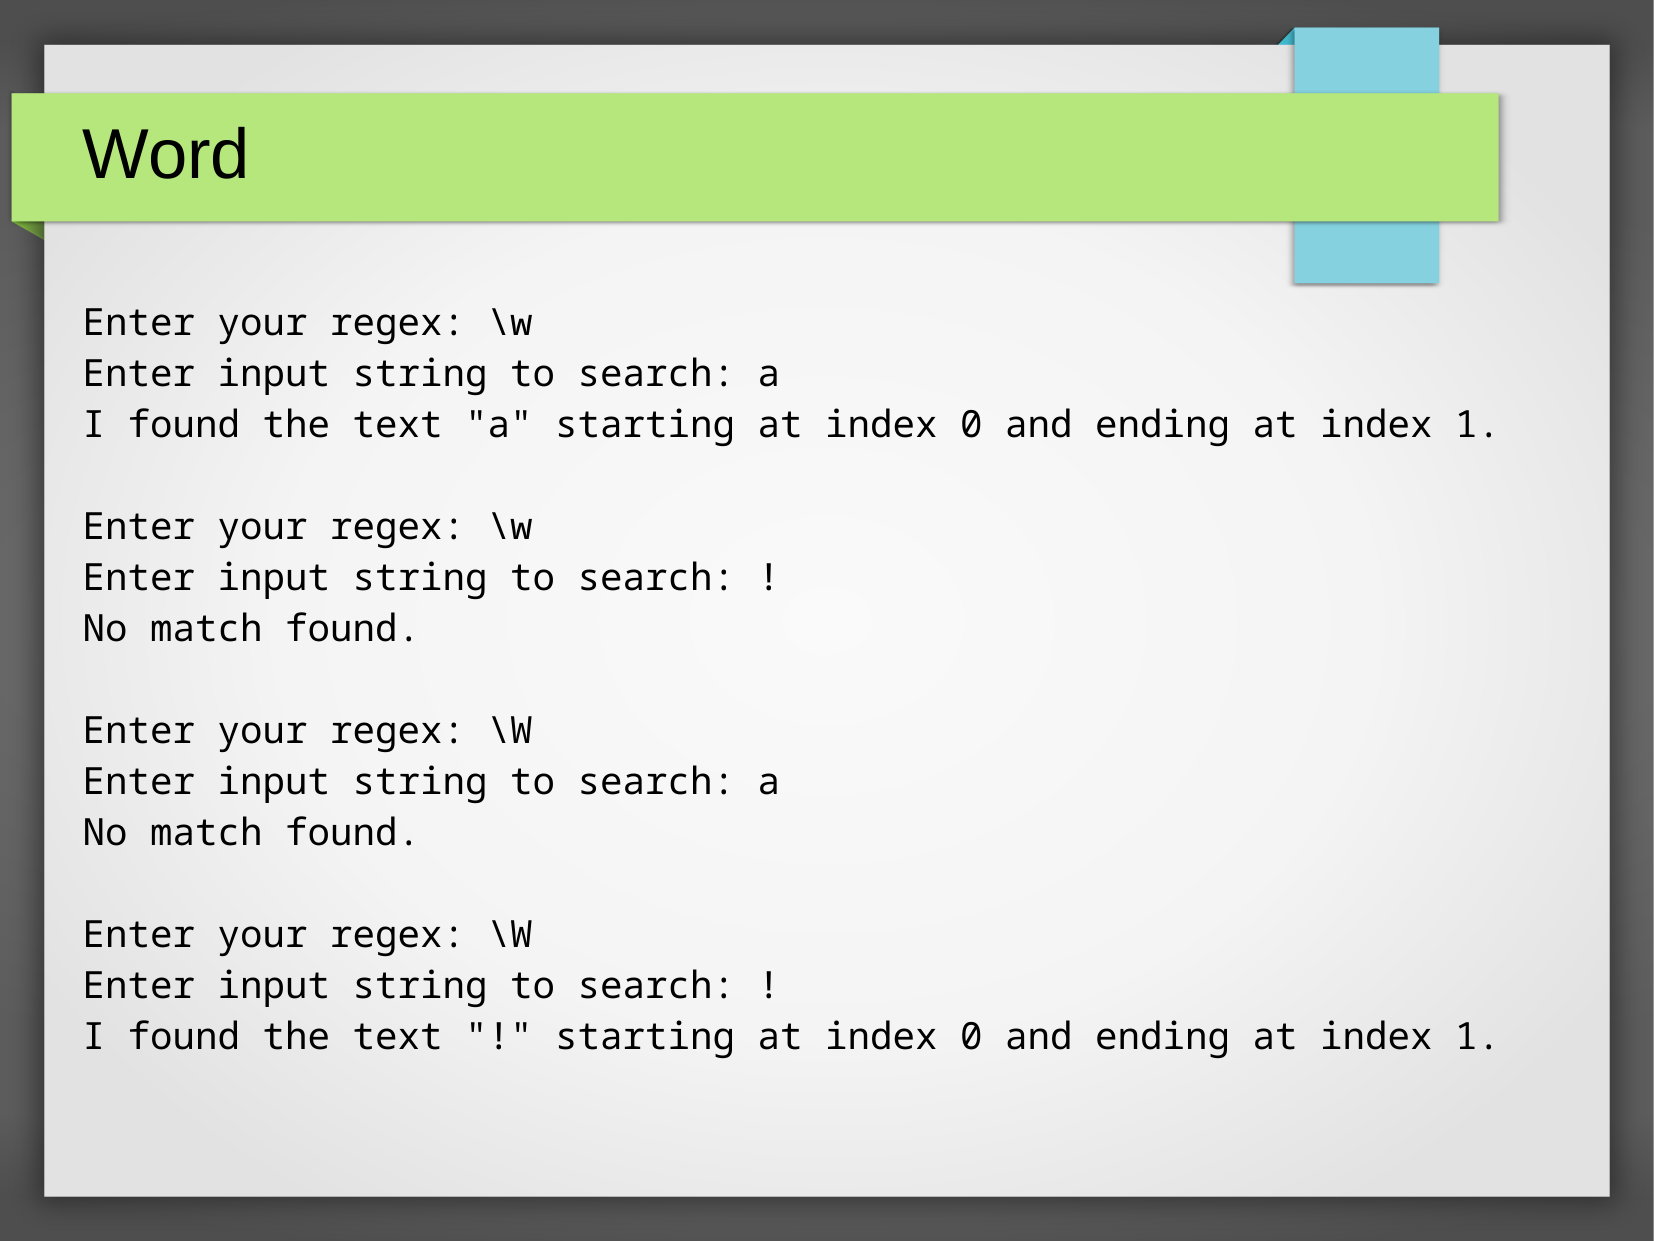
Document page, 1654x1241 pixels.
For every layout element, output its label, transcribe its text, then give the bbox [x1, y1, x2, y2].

picture [0, 0, 1654, 1241]
list Enter your regex: \w Enter input string to search: a I found the text "a" starting at index 0 and ending at index 1. Enter your regex: \w Enter input string to search: ! No match found. Enter your regex: \W Enter input string to search: a No match found. Enter your regex: \W Enter input string to search: ! I found the text "!" starting at index 0 and ending at index 1. [82, 295, 1571, 1015]
title Word [82, 94, 1264, 213]
